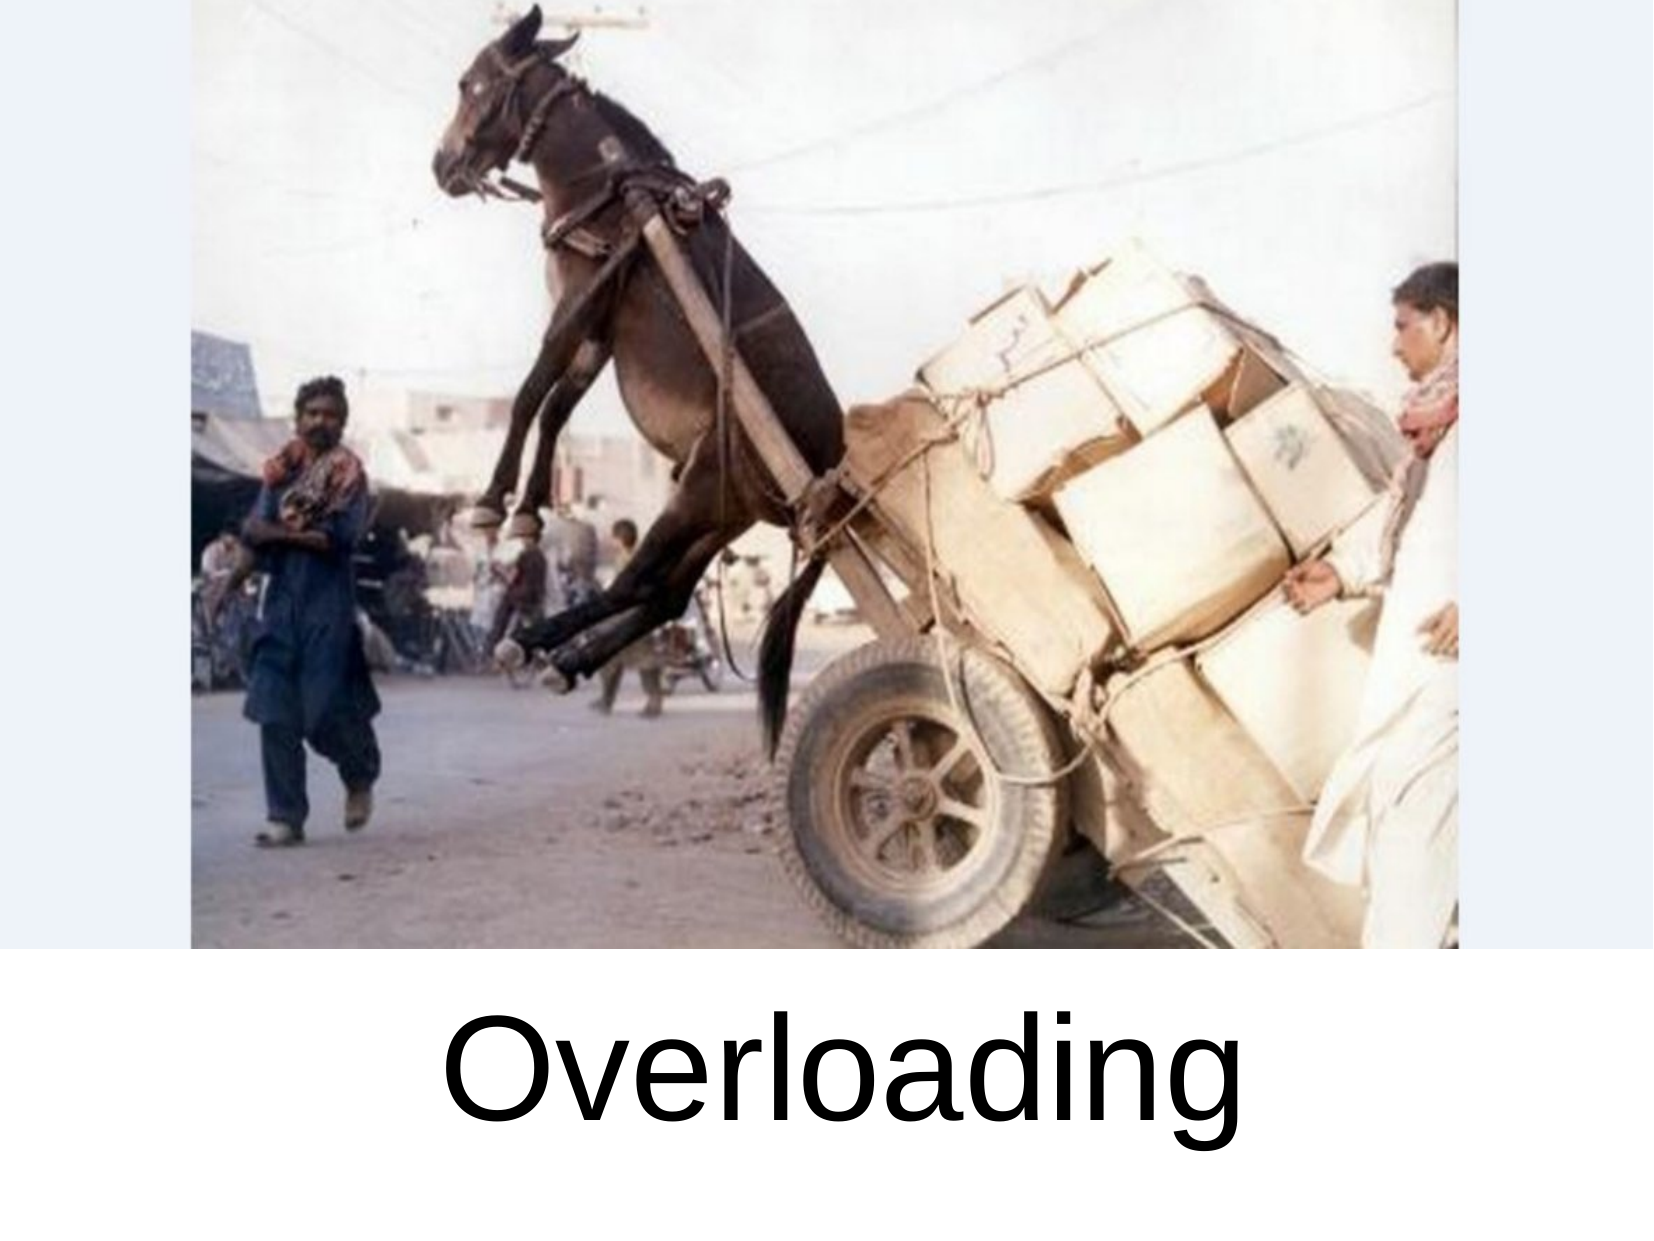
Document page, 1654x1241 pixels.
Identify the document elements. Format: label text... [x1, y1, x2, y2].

picture [0, 0, 1653, 949]
subtitle Overloading [100, 972, 1588, 1164]
